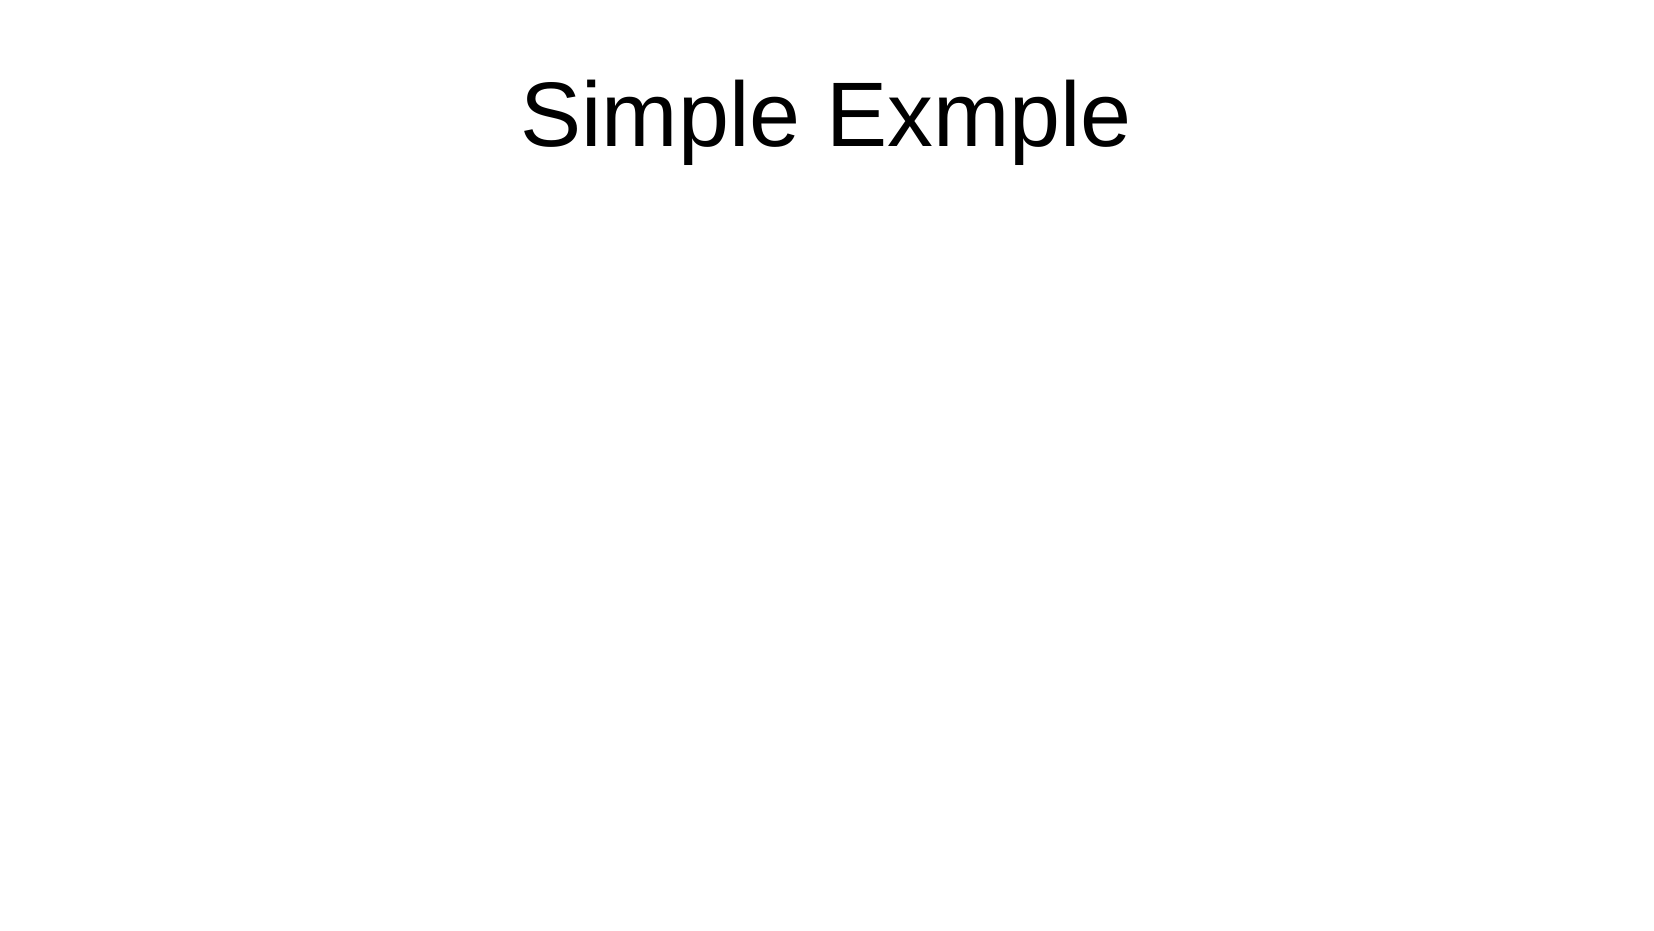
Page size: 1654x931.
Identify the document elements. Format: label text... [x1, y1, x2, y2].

title Simple Exmple [82, 37, 1571, 193]
